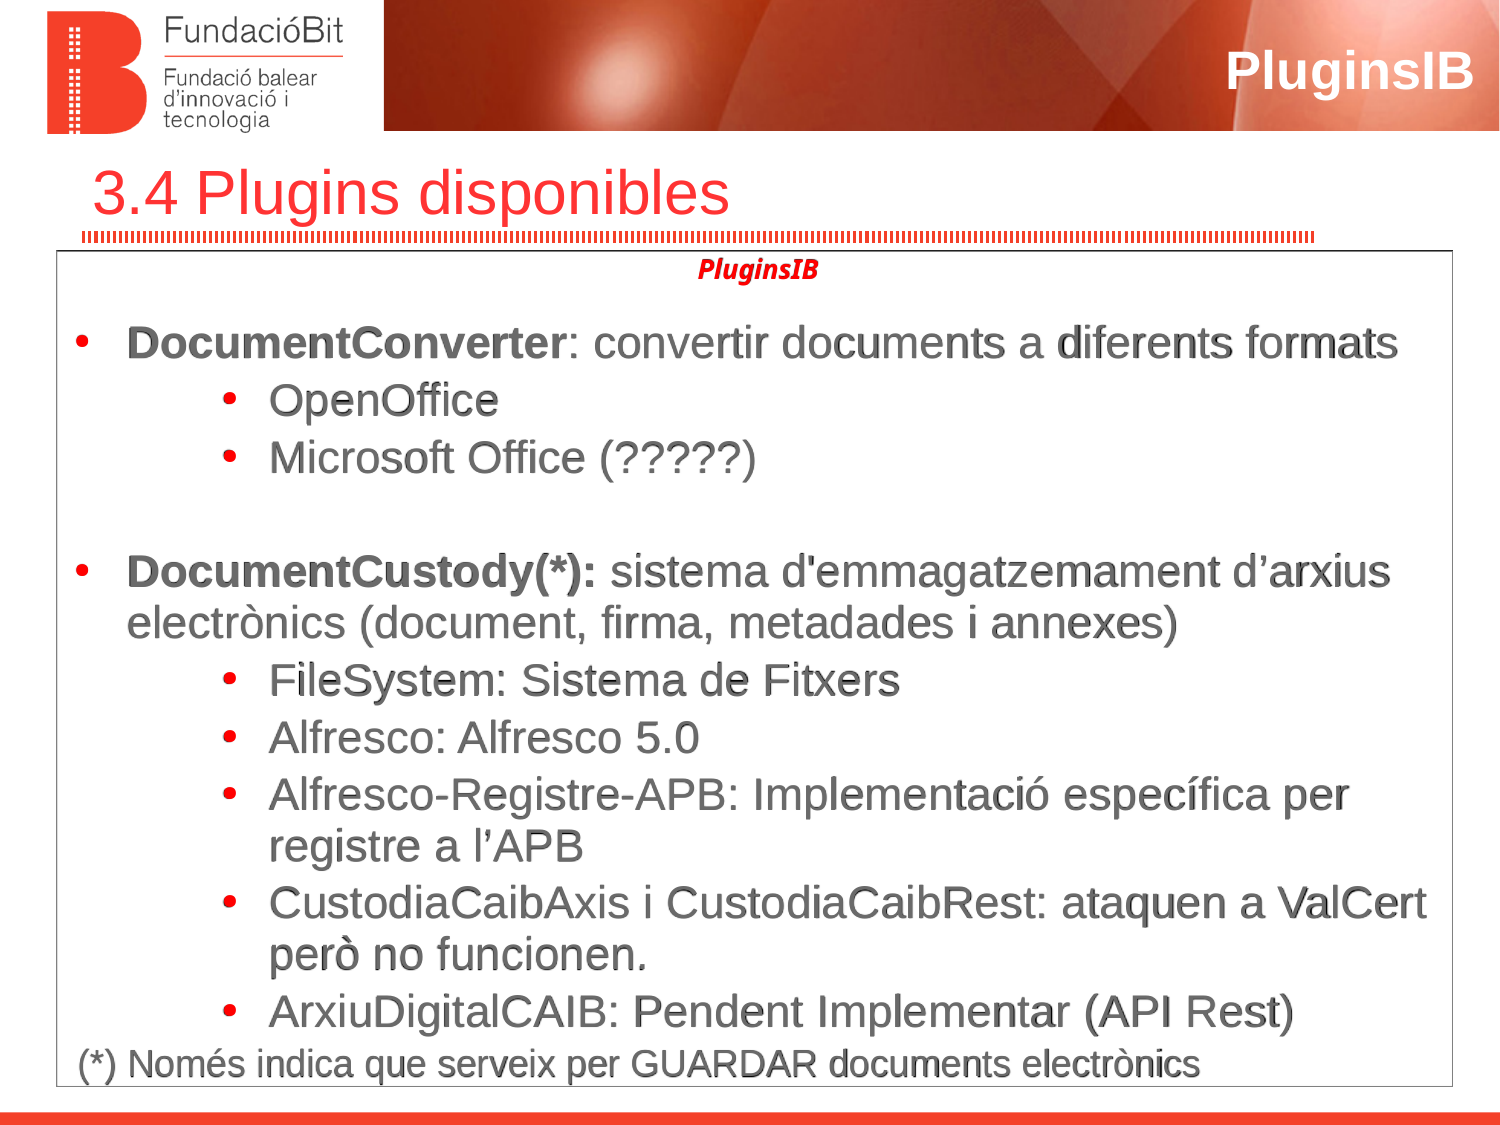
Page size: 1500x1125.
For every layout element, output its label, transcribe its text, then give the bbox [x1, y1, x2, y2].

picture [47, 11, 343, 134]
picture [383, 0, 1500, 131]
title PluginsIB [324, 19, 1477, 123]
text_box PluginsIB DocumentConverter: convertir documents a diferents formats OpenOffice Microsoft Office (?????) DocumentCustody(*): sistema d'emmagatzemament d’arxius electrònics (document, firma, metadades i annexes) FileSystem: Sistema de Fitxers Alfresco: Alfresco 5.0 Alfresco-Registre-APB: Implementació específica per registre a l’APB CustodiaCaibAxis i CustodiaCaibRest: ataquen a ValCert però no funcionen. ArxiuDigitalCAIB: Pendent Implementar (API Rest) (*) Només indica que serveix per GUARDAR documents electrònics [56, 251, 1453, 1087]
list 3.4 Plugins disponibles [40, 158, 1426, 275]
